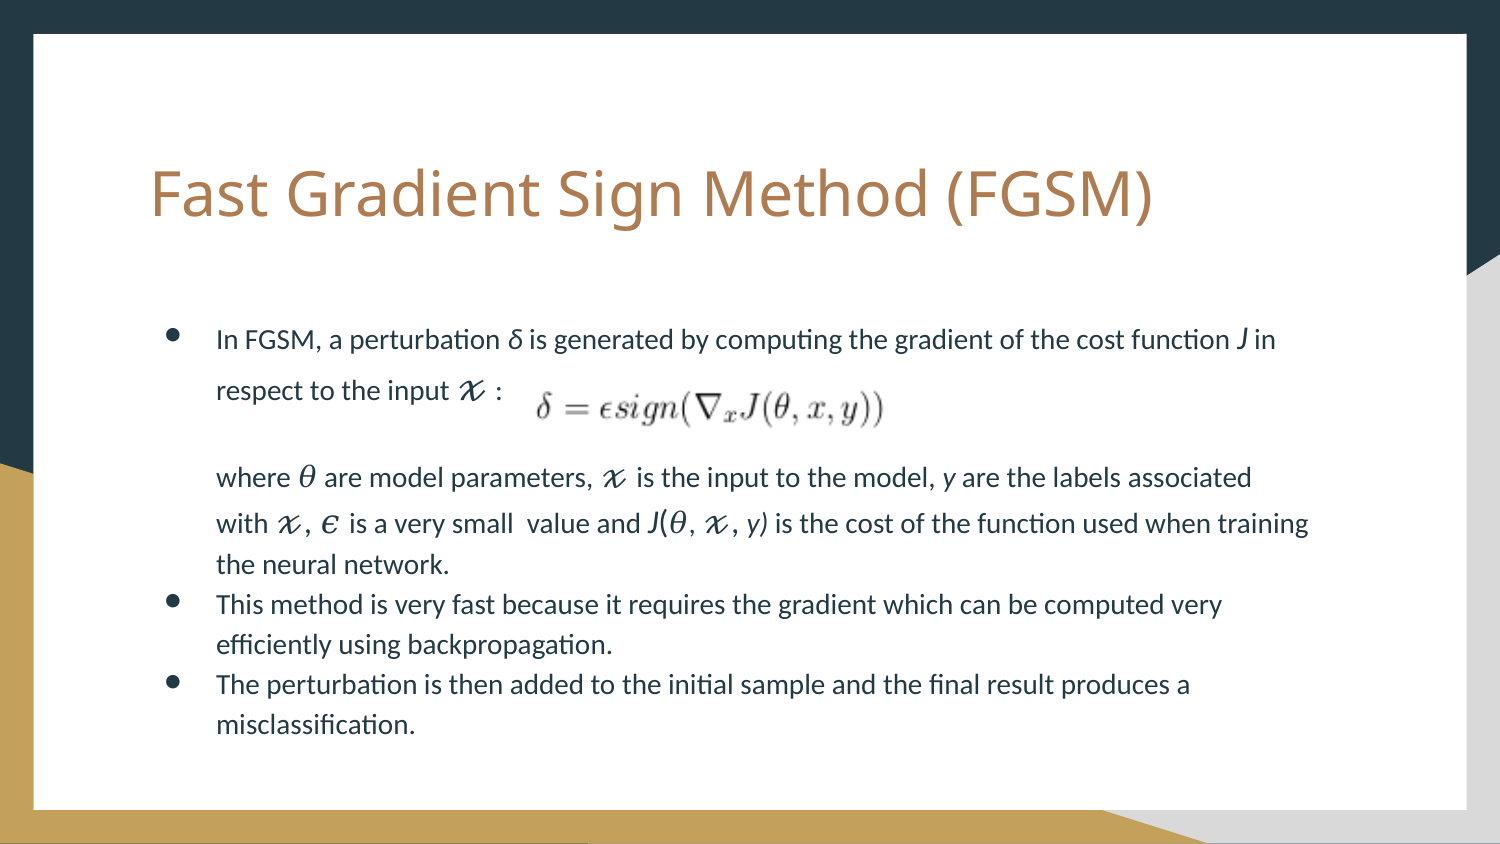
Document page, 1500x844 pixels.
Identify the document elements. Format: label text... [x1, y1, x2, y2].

list In FGSM, a perturbation δ is generated by computing the gradient of the cost function J in respect to the input 𝓍 : where 𝜃 are model parameters, 𝓍 is the input to the model, y are the labels associated with 𝓍, 𝜖 is a very small value and J(𝜃, 𝓍, y) is the cost of the function used when training the neural network. This method is very fast because it requires the gradient which can be computed very efficiently using backpropagation. The perturbation is then added to the initial sample and the final result produces a misclassification. [126, 295, 1358, 697]
title Fast Gradient Sign Method (FGSM) [134, 138, 1366, 296]
picture [527, 388, 889, 434]
